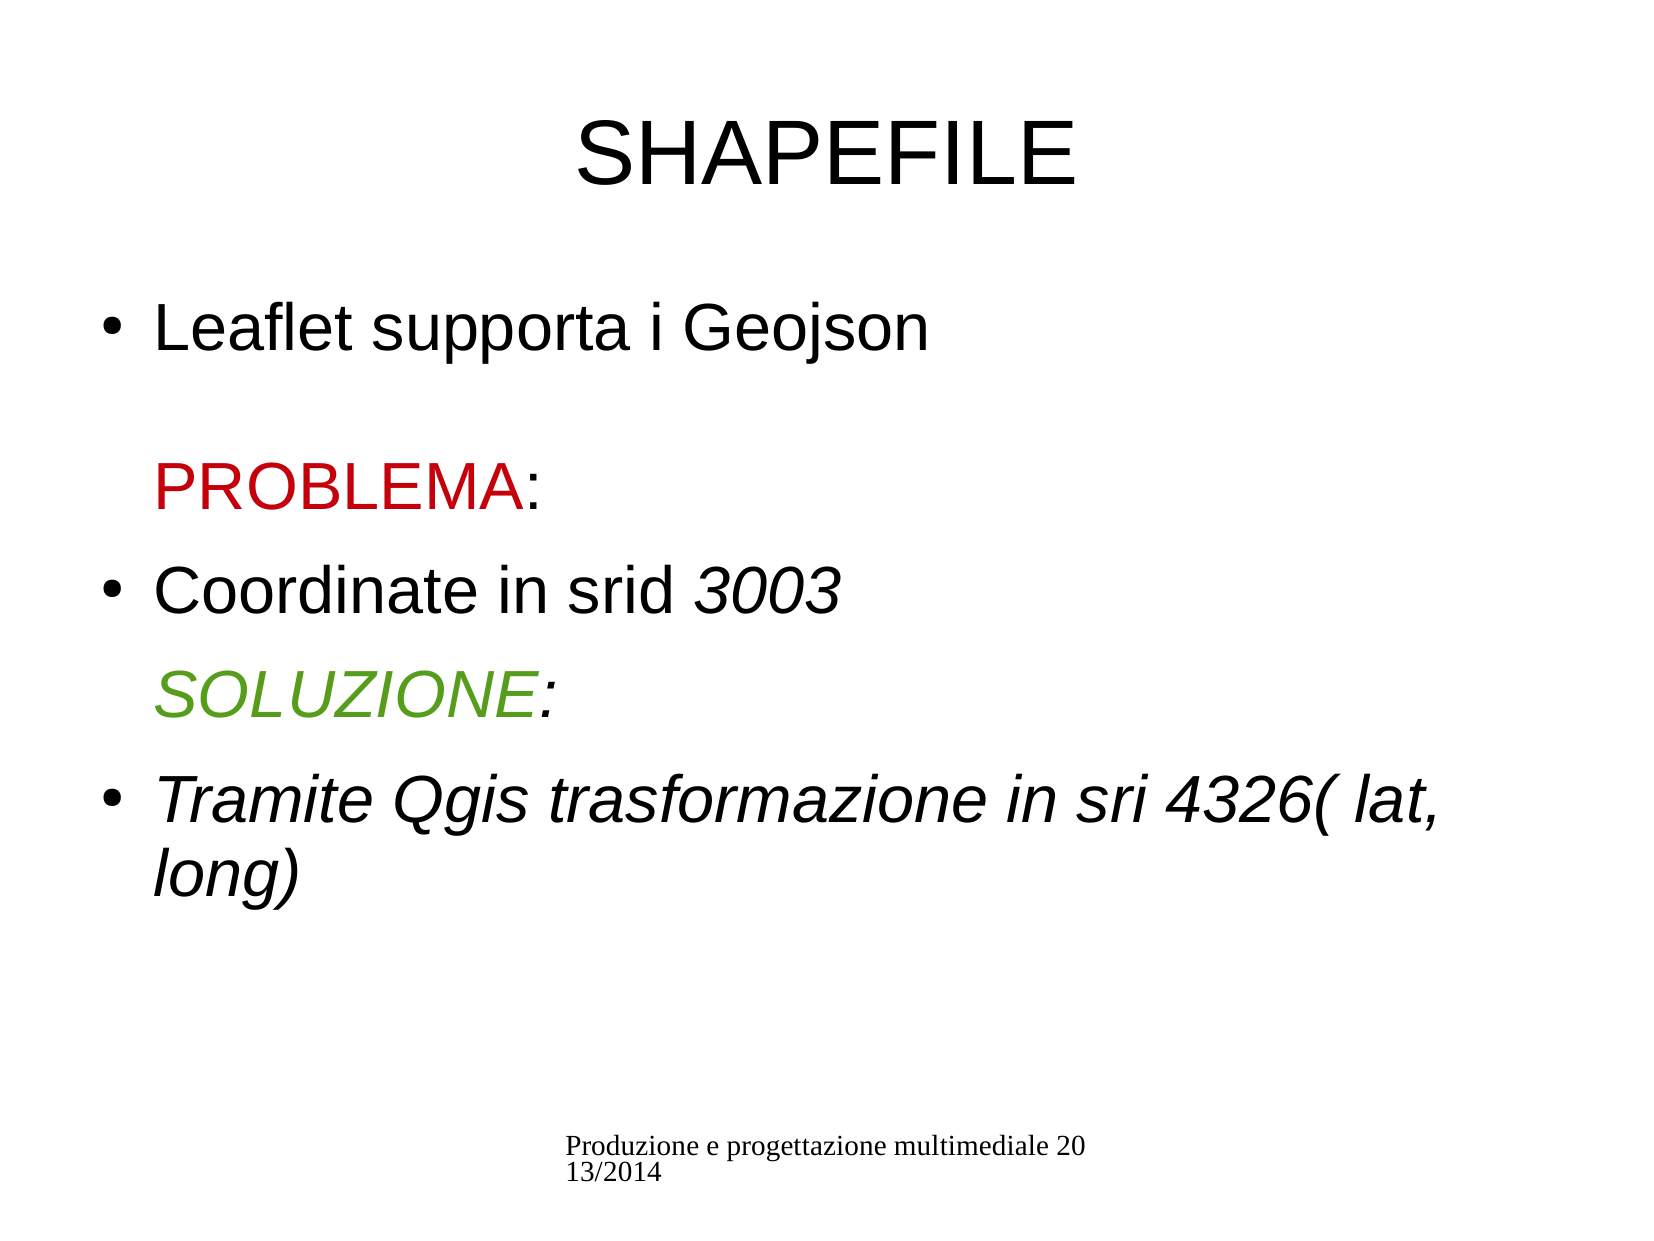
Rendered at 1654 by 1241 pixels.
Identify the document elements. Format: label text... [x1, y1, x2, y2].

list PROBLEMA: Coordinate in srid 3003 SOLUZIONE: Tramite Qgis trasformazione in sri 4326( lat, long) [82, 448, 1571, 912]
list Leaflet supporta i Geojson [82, 290, 1571, 448]
title SHAPEFILE [82, 49, 1571, 257]
